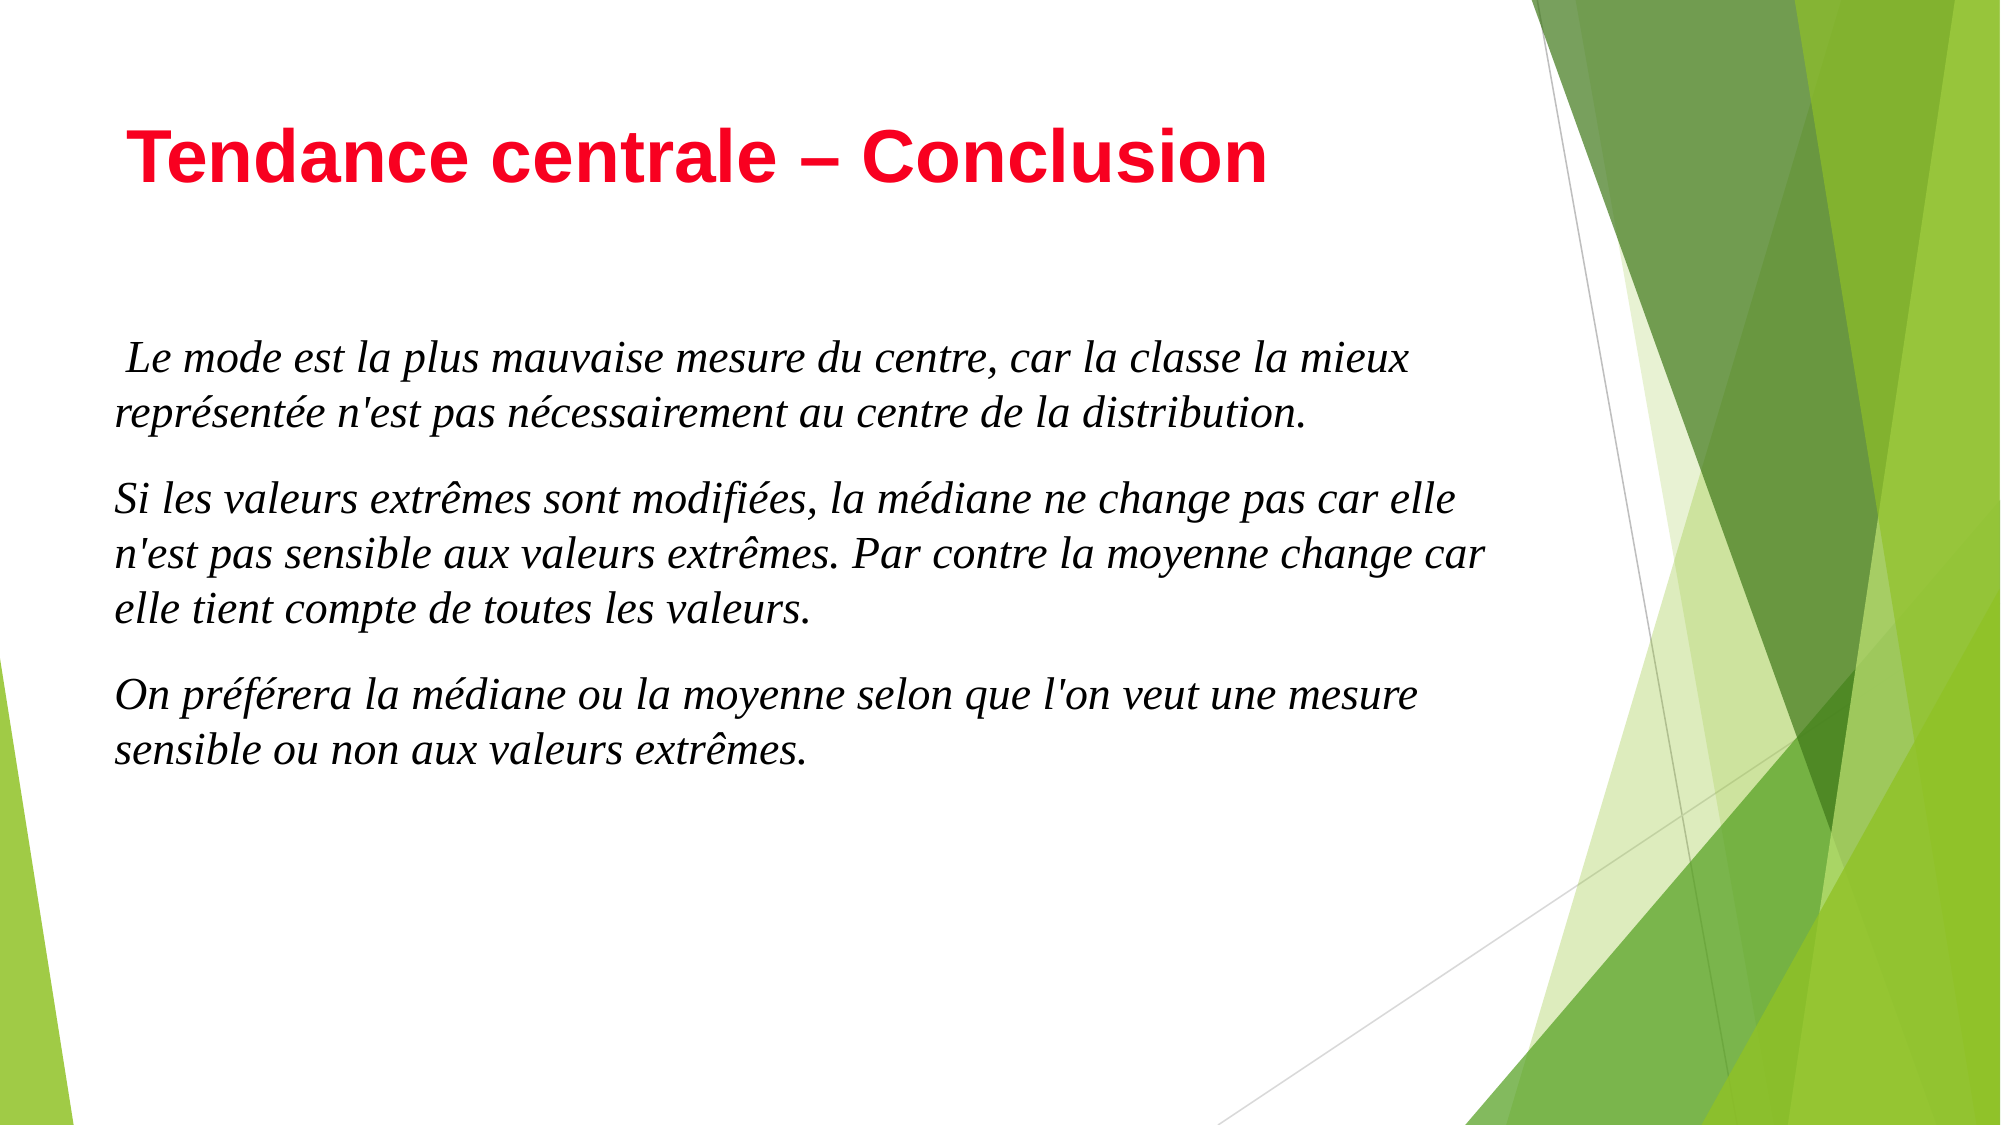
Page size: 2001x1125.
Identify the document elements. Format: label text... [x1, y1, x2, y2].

title Tendance centrale – Conclusion [111, 99, 1522, 235]
list Le mode est la plus mauvaise mesure du centre, car la classe la mieux représentée n'est pas nécessairement au centre de la distribution. Si les valeurs extrêmes sont modifiées, la médiane ne change pas car elle n'est pas sensible aux valeurs extrêmes. Par contre la moyenne change car elle tient compte de toutes les valeurs. On préférera la médiane ou la moyenne selon que l'on veut une mesure sensible ou non aux valeurs extrêmes. [99, 318, 1548, 923]
